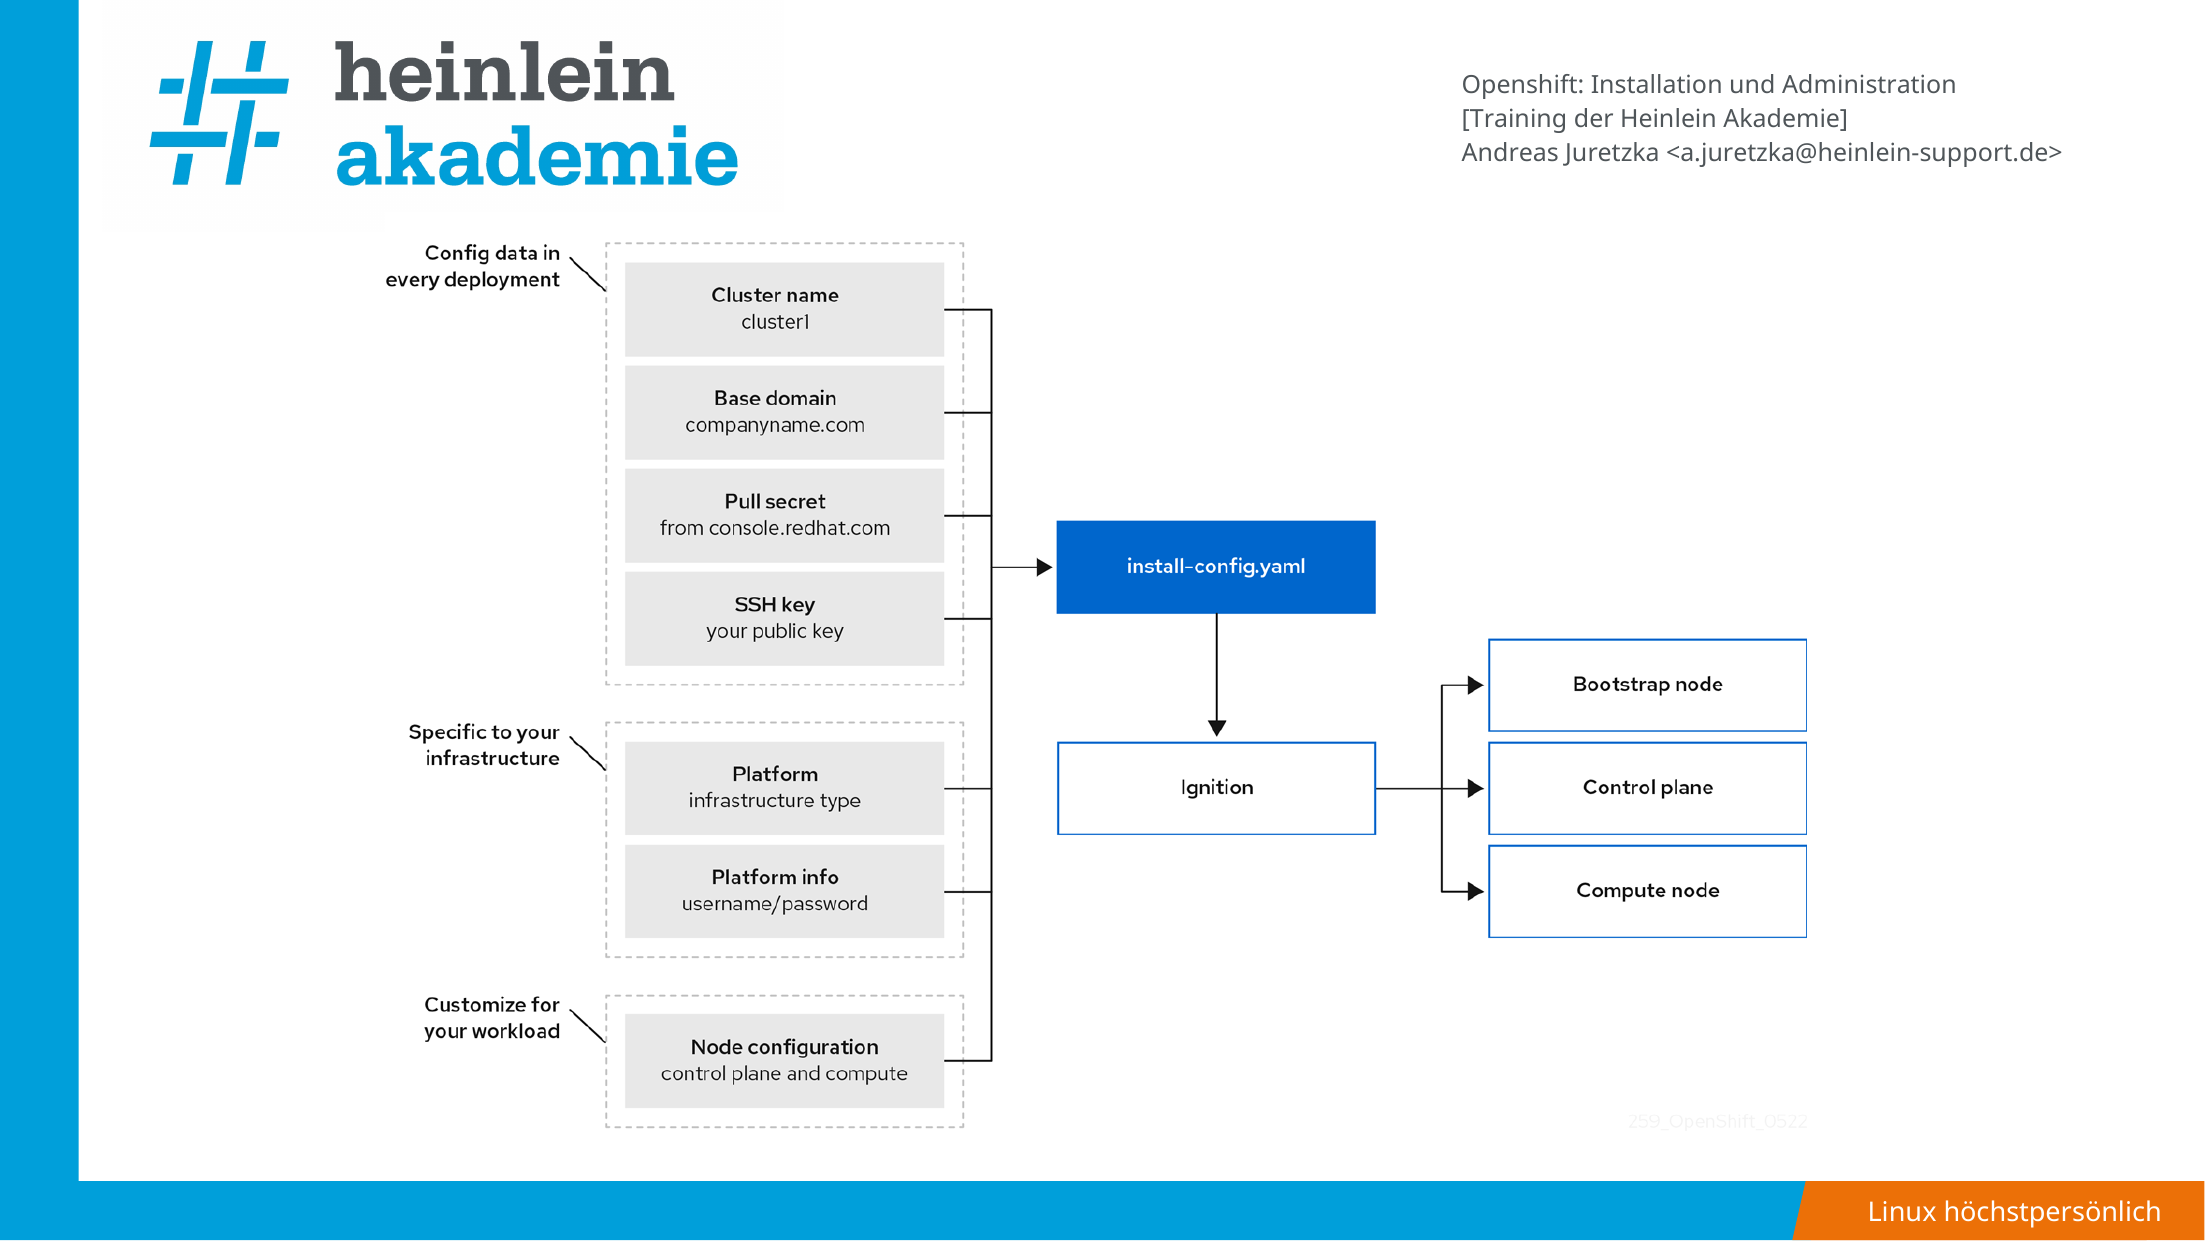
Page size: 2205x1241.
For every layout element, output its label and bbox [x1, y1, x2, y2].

picture [102, 0, 1807, 1160]
